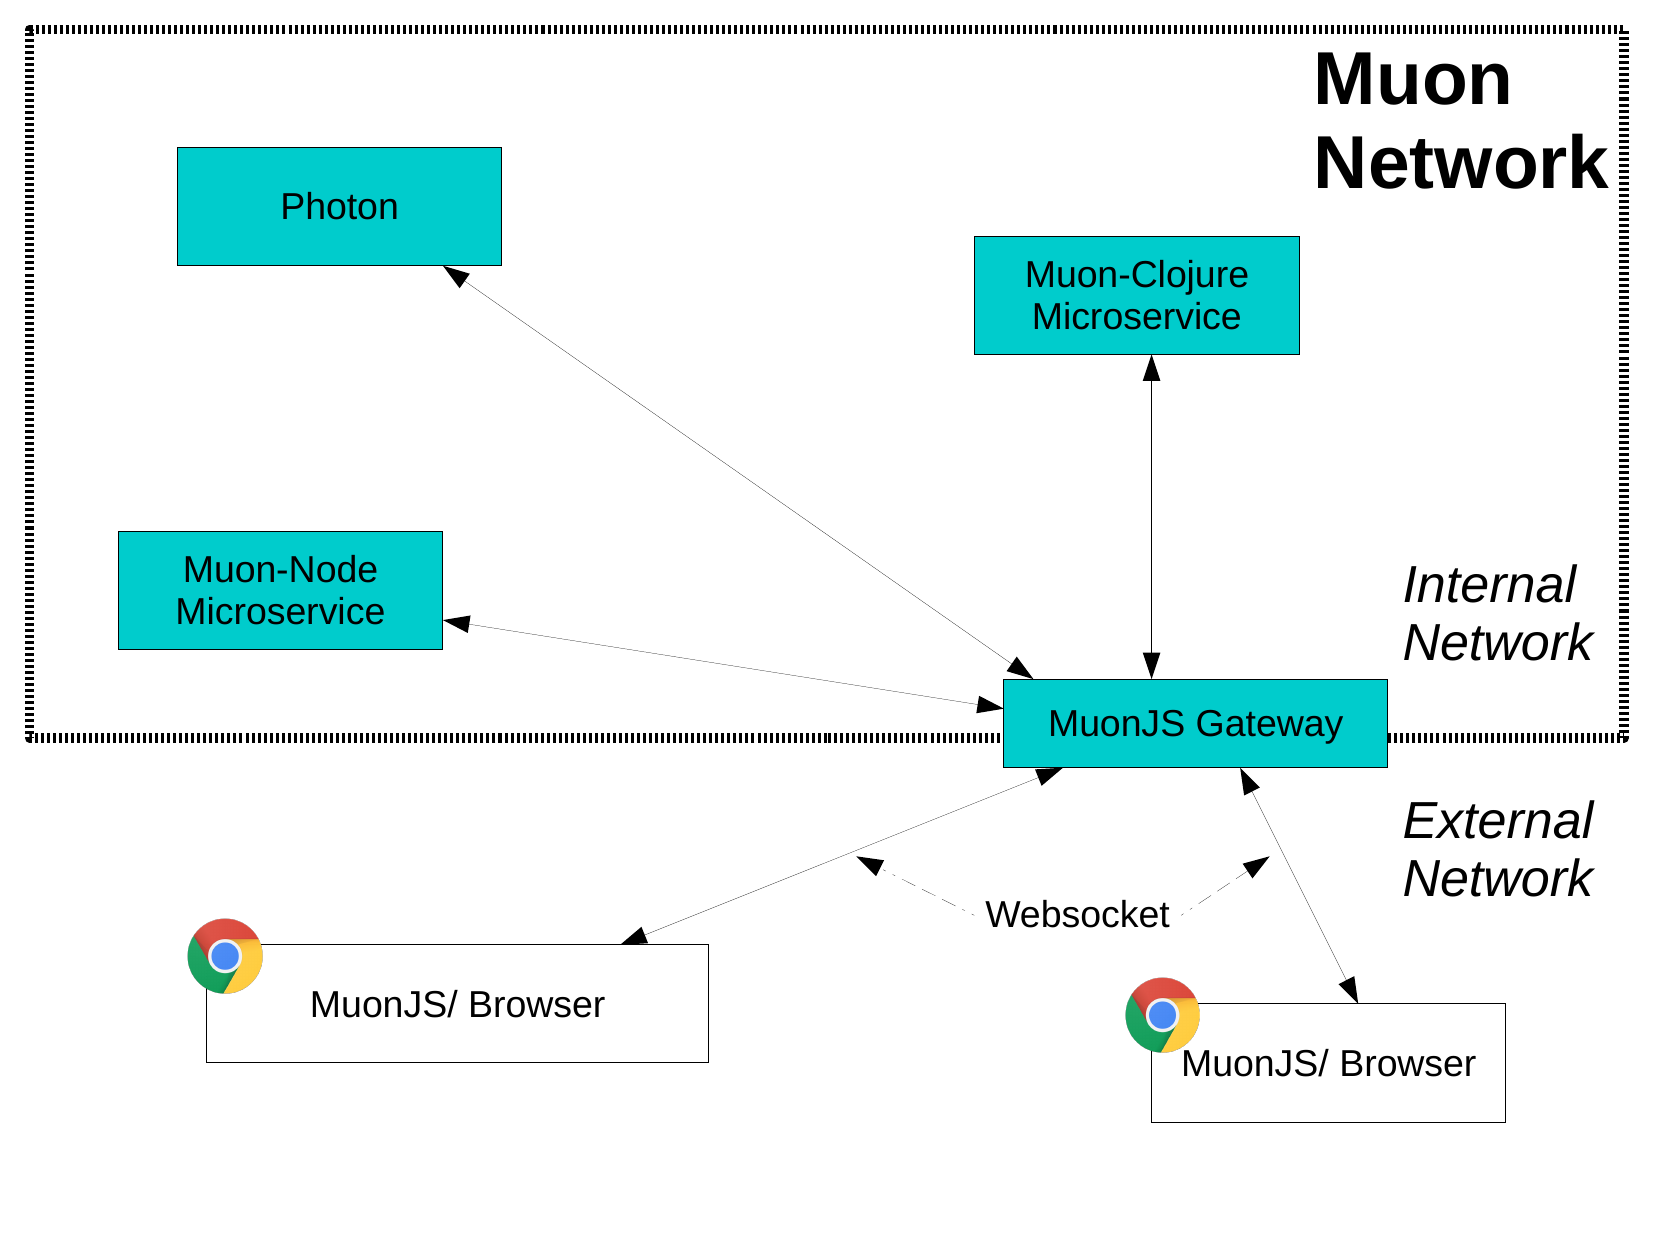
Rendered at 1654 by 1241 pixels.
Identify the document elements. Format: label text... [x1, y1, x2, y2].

text_box Websocket [944, 885, 1211, 985]
picture [1122, 974, 1203, 1056]
text_box Muon-Clojure Microservice [974, 236, 1300, 355]
text_box MuonJS/ Browser [206, 944, 709, 1063]
text_box MuonJS Gateway [1003, 679, 1388, 768]
text_box Muon Network [1299, 29, 1654, 213]
picture [184, 915, 266, 997]
text_box Photon [177, 147, 502, 266]
text_box External Network [1387, 784, 1654, 916]
text_box MuonJS/ Browser [1151, 1003, 1506, 1123]
text_box Muon-Node Microservice [118, 531, 443, 650]
text_box Internal Network [1387, 548, 1654, 680]
